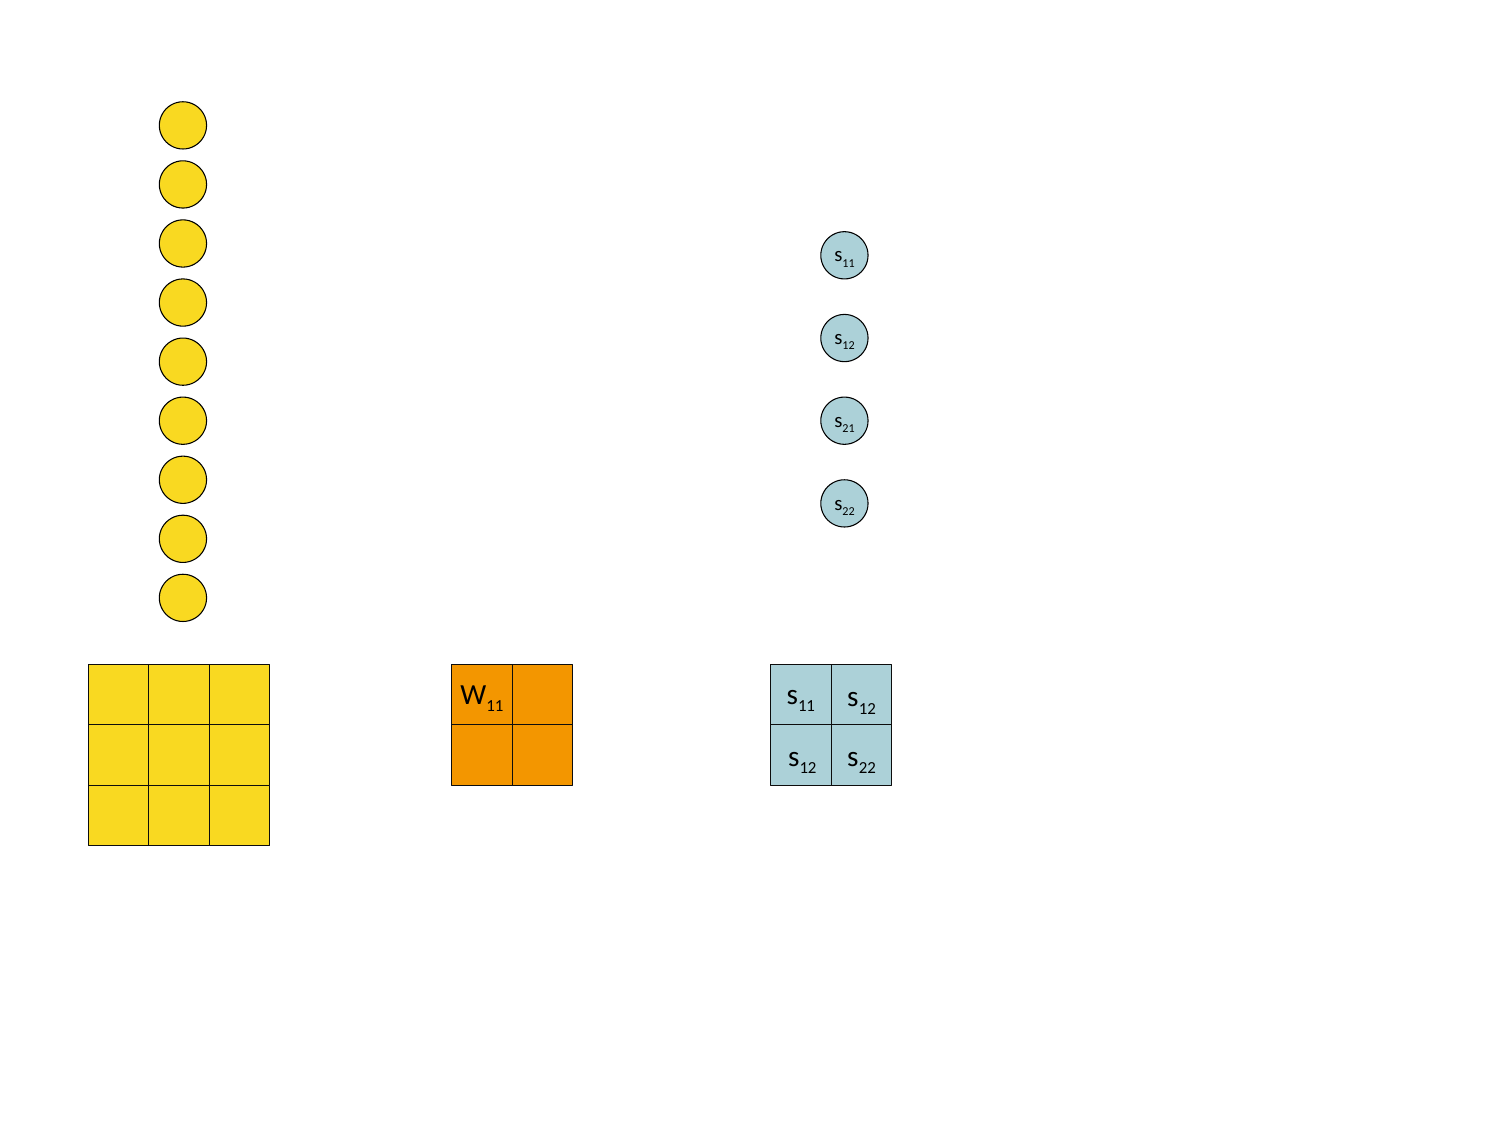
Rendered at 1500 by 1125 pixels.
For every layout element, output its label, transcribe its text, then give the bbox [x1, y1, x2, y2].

text_box [159, 456, 207, 504]
text_box s11 [820, 231, 869, 279]
text_box W11 [451, 664, 512, 724]
text_box [88, 664, 270, 846]
text_box s11 [770, 664, 831, 724]
text_box [159, 219, 207, 268]
text_box s12 [770, 724, 831, 786]
text_box [159, 397, 207, 445]
text_box [451, 664, 573, 786]
text_box s22 [820, 479, 869, 528]
text_box s21 [820, 397, 869, 445]
text_box [159, 574, 207, 622]
text_box [159, 101, 207, 149]
text_box s12 [831, 664, 892, 724]
text_box [159, 160, 207, 209]
text_box [159, 278, 207, 327]
text_box s12 [820, 314, 869, 362]
text_box [159, 515, 207, 563]
text_box [159, 338, 207, 386]
text_box s22 [831, 724, 892, 786]
